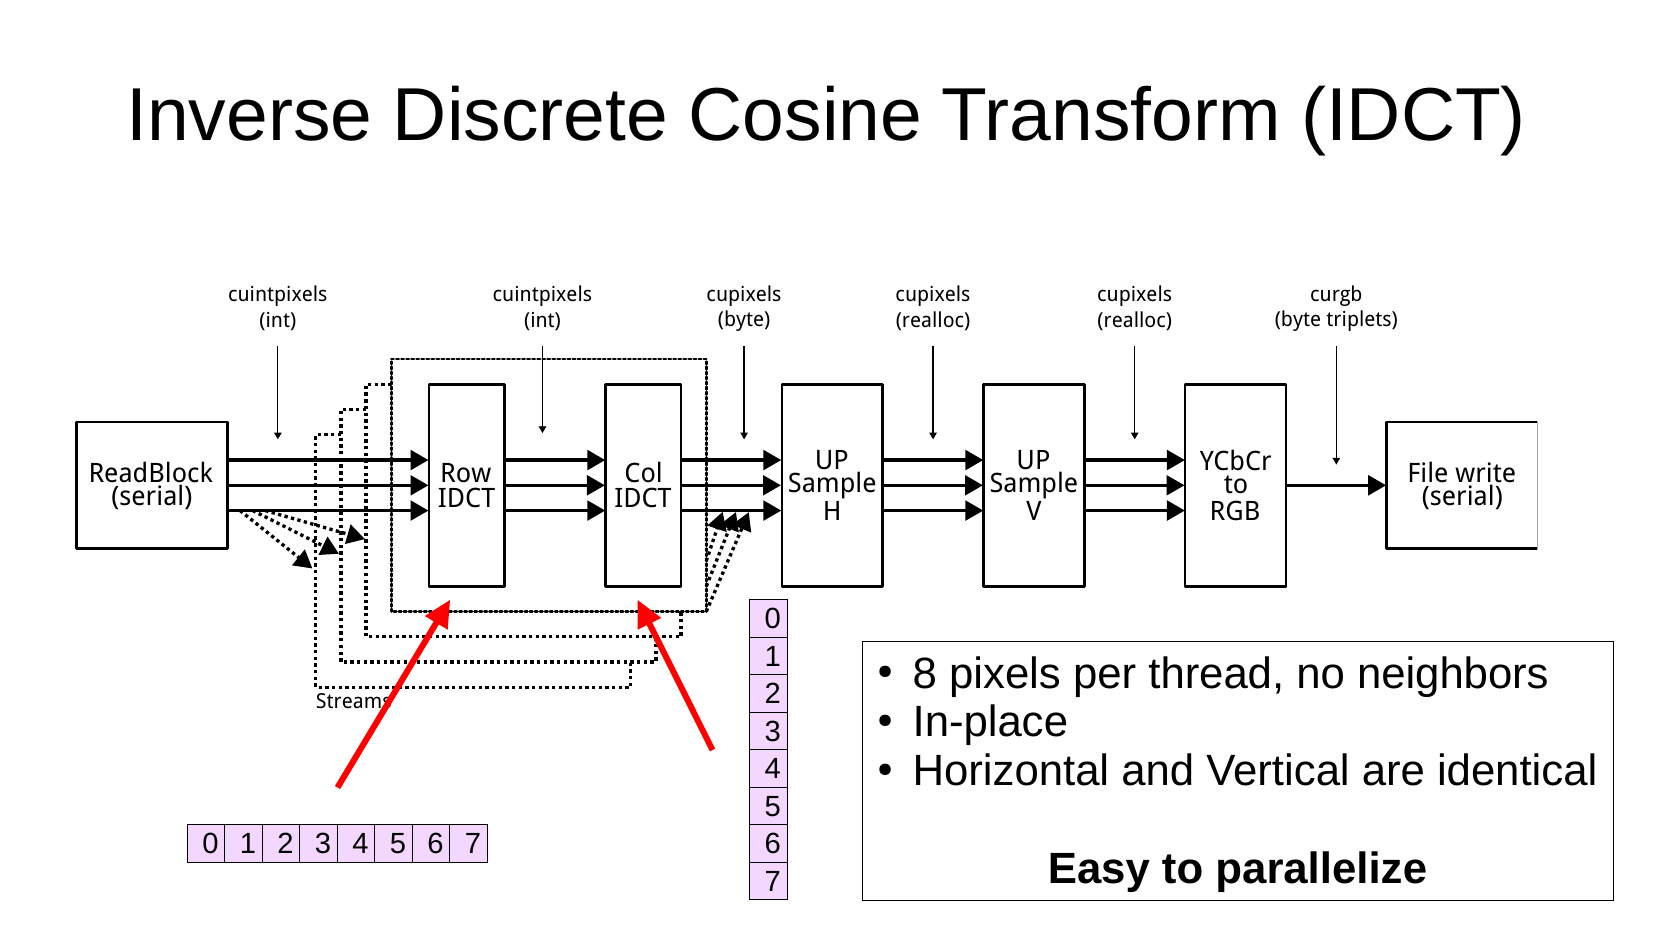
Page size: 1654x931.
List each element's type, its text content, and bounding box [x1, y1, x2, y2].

text_box 0 [187, 824, 224, 863]
text_box 8 pixels per thread, no neighbors In-place Horizontal and Vertical are identical Easy to parallelize [862, 641, 1614, 901]
text_box 1 [224, 824, 262, 863]
text_box 1 [749, 637, 788, 674]
text_box 6 [749, 824, 788, 862]
title Inverse Discrete Cosine Transform (IDCT) [82, 37, 1571, 193]
text_box 3 [749, 712, 788, 749]
text_box 3 [299, 824, 337, 863]
text_box 5 [374, 824, 412, 863]
text_box 0 [749, 599, 788, 637]
text_box 2 [749, 674, 788, 712]
text_box 7 [449, 824, 488, 863]
text_box 2 [262, 824, 299, 863]
picture [75, 285, 1538, 709]
text_box 6 [412, 824, 449, 863]
text_box 7 [749, 862, 788, 900]
text_box 4 [337, 824, 374, 863]
text_box 5 [749, 787, 788, 824]
text_box 4 [749, 749, 788, 787]
